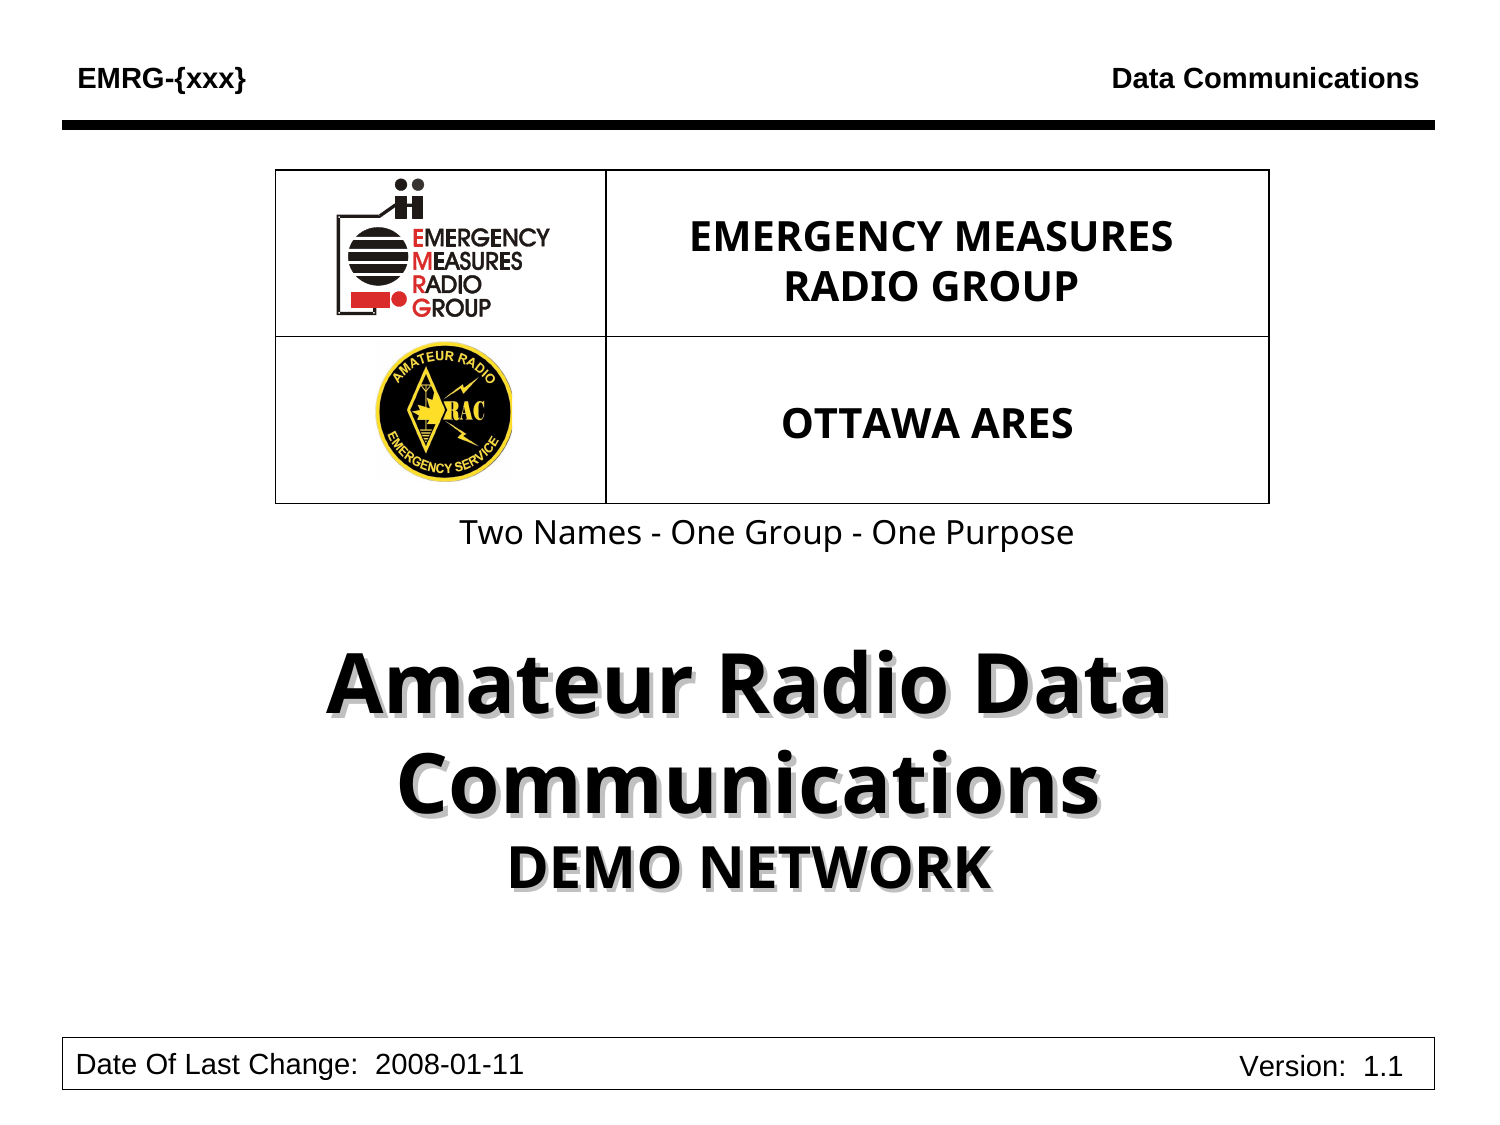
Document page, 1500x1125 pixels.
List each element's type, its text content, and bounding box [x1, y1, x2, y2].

text_box Data Communications [912, 51, 1435, 103]
text_box Amateur Radio Data Communications DEMO NETWORK [62, 622, 1435, 909]
text_box Version: 1.1 [1224, 1039, 1420, 1090]
chart [375, 341, 513, 482]
text_box Date Of Last Change: 2008-01-11 [60, 1037, 541, 1089]
text_box OTTAWA ARES [766, 388, 1089, 455]
picture [336, 178, 550, 317]
text_box EMERGENCY MEASURES RADIO GROUP [637, 201, 1226, 318]
text_box EMRG-{xxx} [62, 51, 313, 103]
text_box Two Names - One Group - One Purpose [444, 503, 1091, 559]
